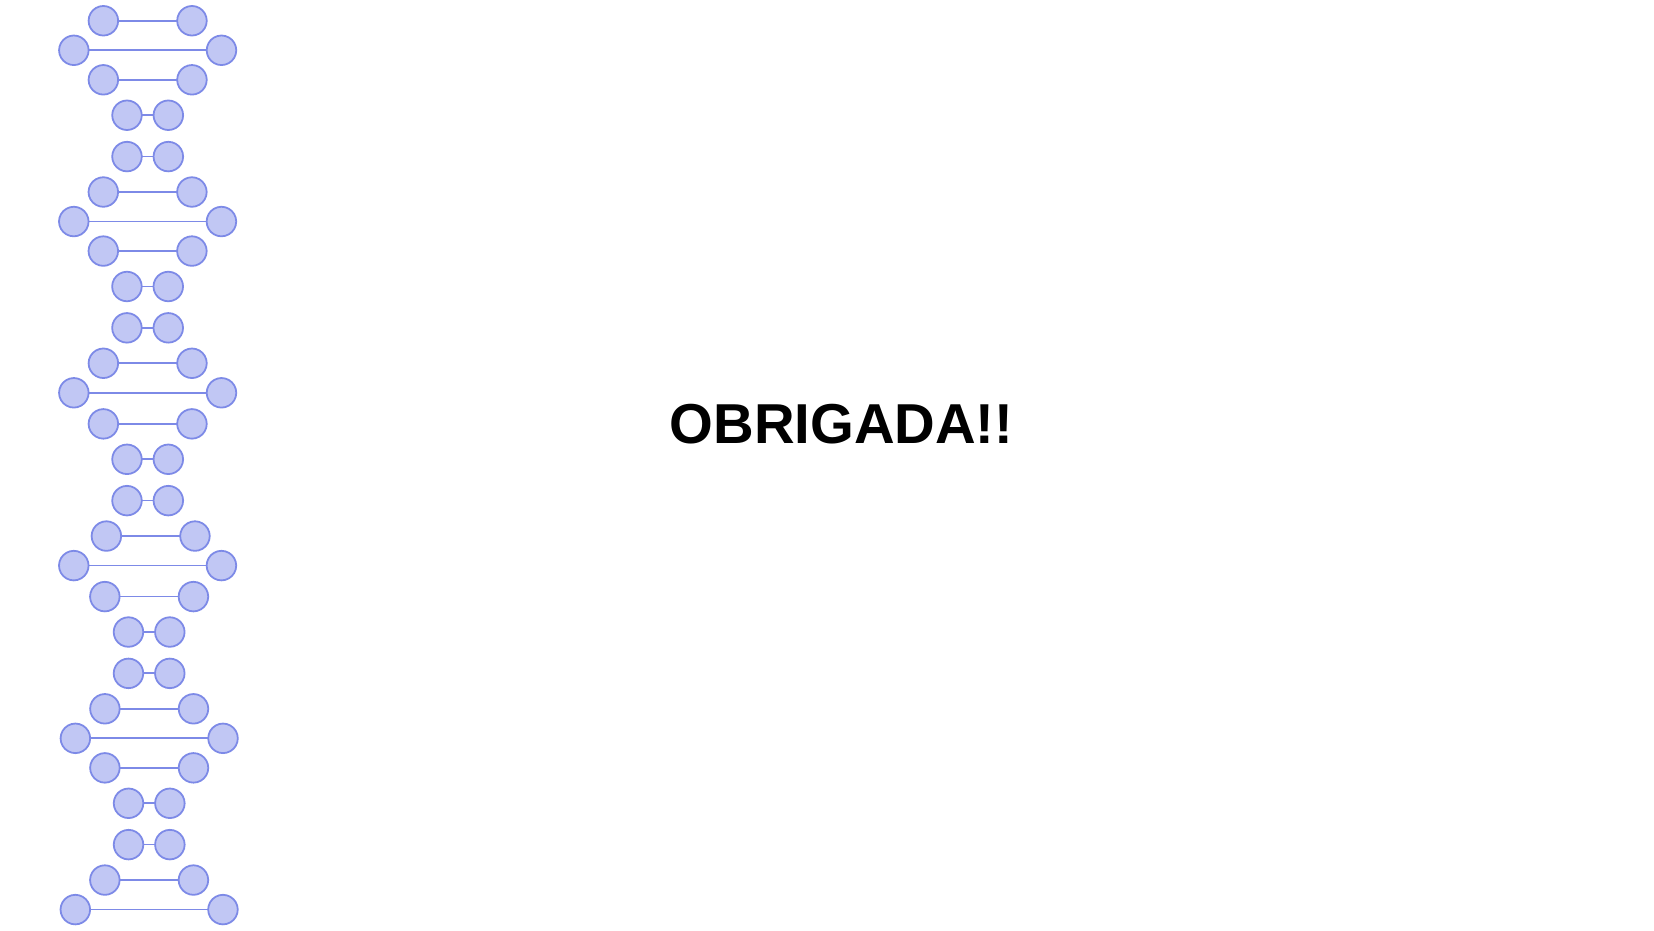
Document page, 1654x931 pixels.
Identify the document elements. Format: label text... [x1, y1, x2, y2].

title Obrigada!! [620, 372, 1063, 476]
